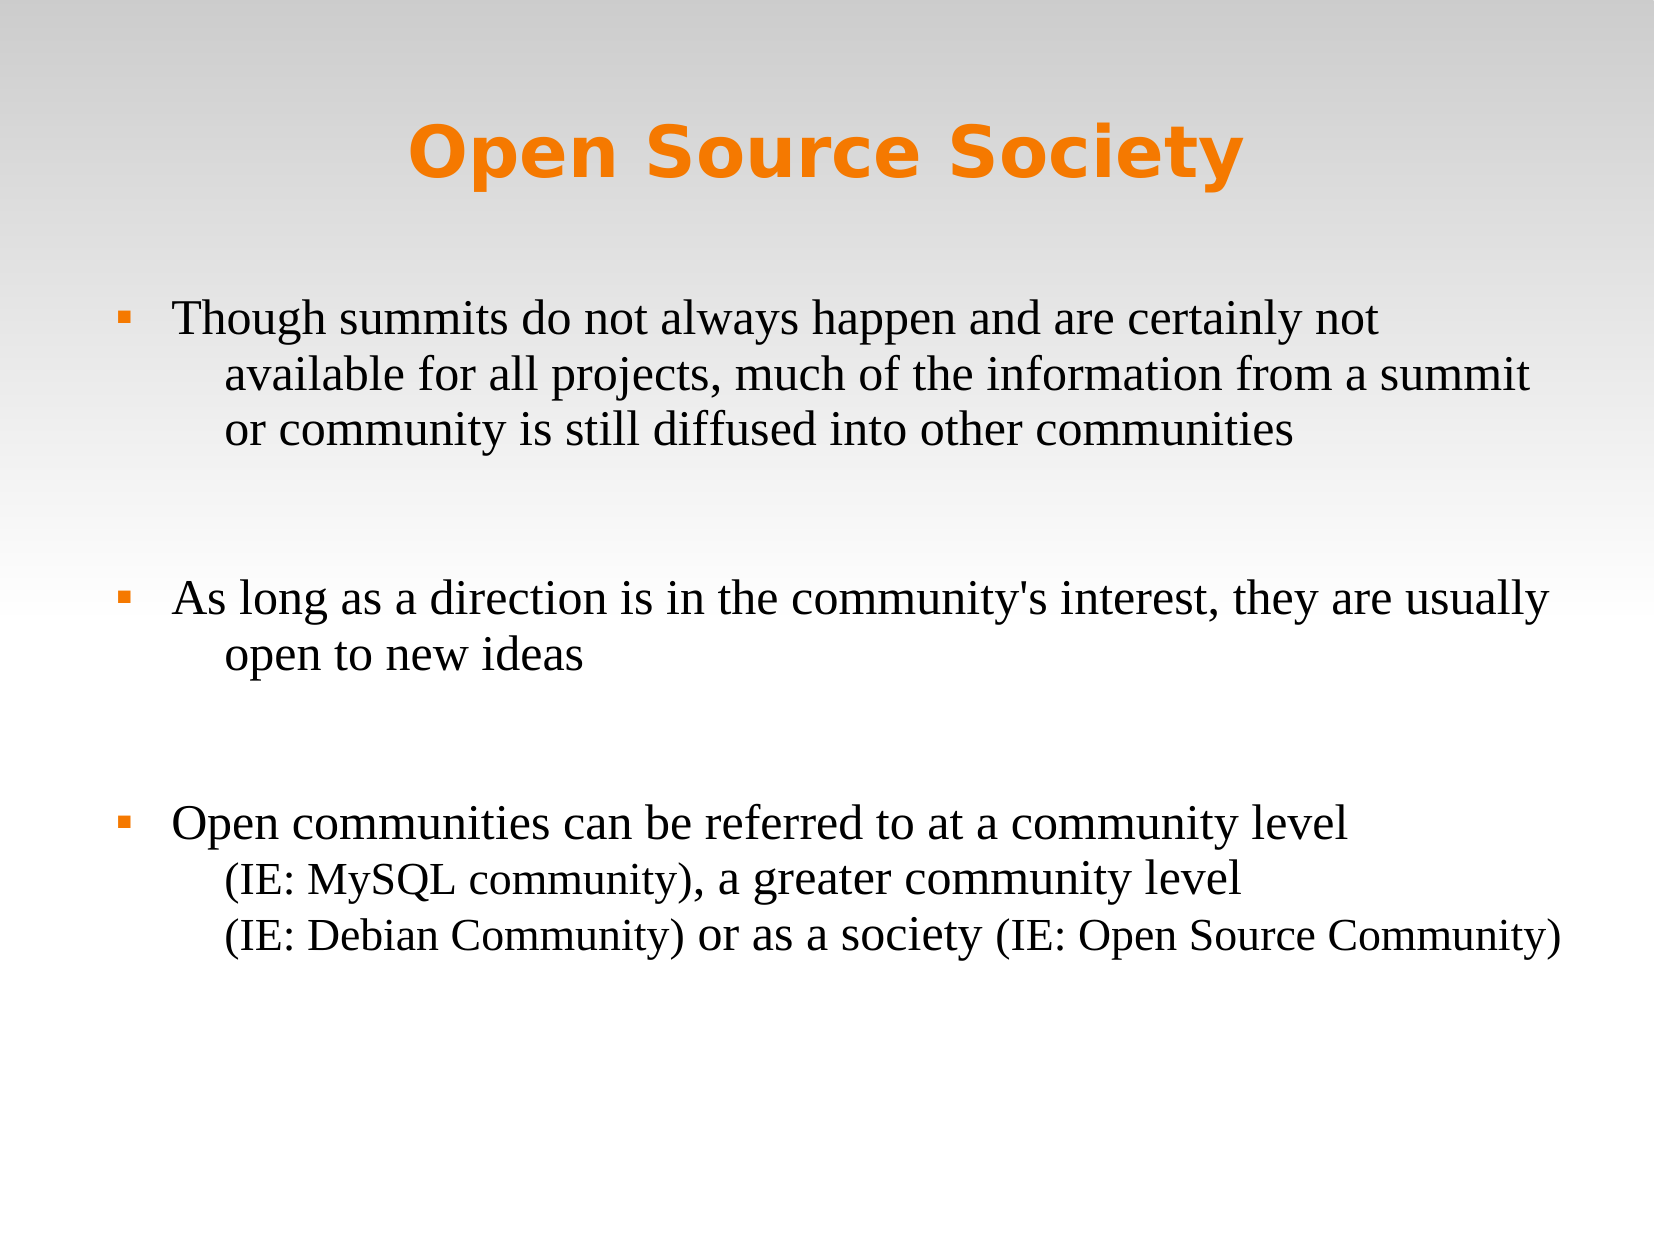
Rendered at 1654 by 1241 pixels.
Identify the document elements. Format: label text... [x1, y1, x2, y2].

list Though summits do not always happen and are certainly not available for all projects, much of the information from a summit or community is still diffused into other communities As long as a direction is in the community's interest, they are usually open to new ideas Open communities can be referred to at a community level (IE: MySQL community), a greater community level (IE: Debian Community) or as a society (IE: Open Source Community) [82, 290, 1571, 1109]
title Open Source Society [82, 49, 1571, 257]
